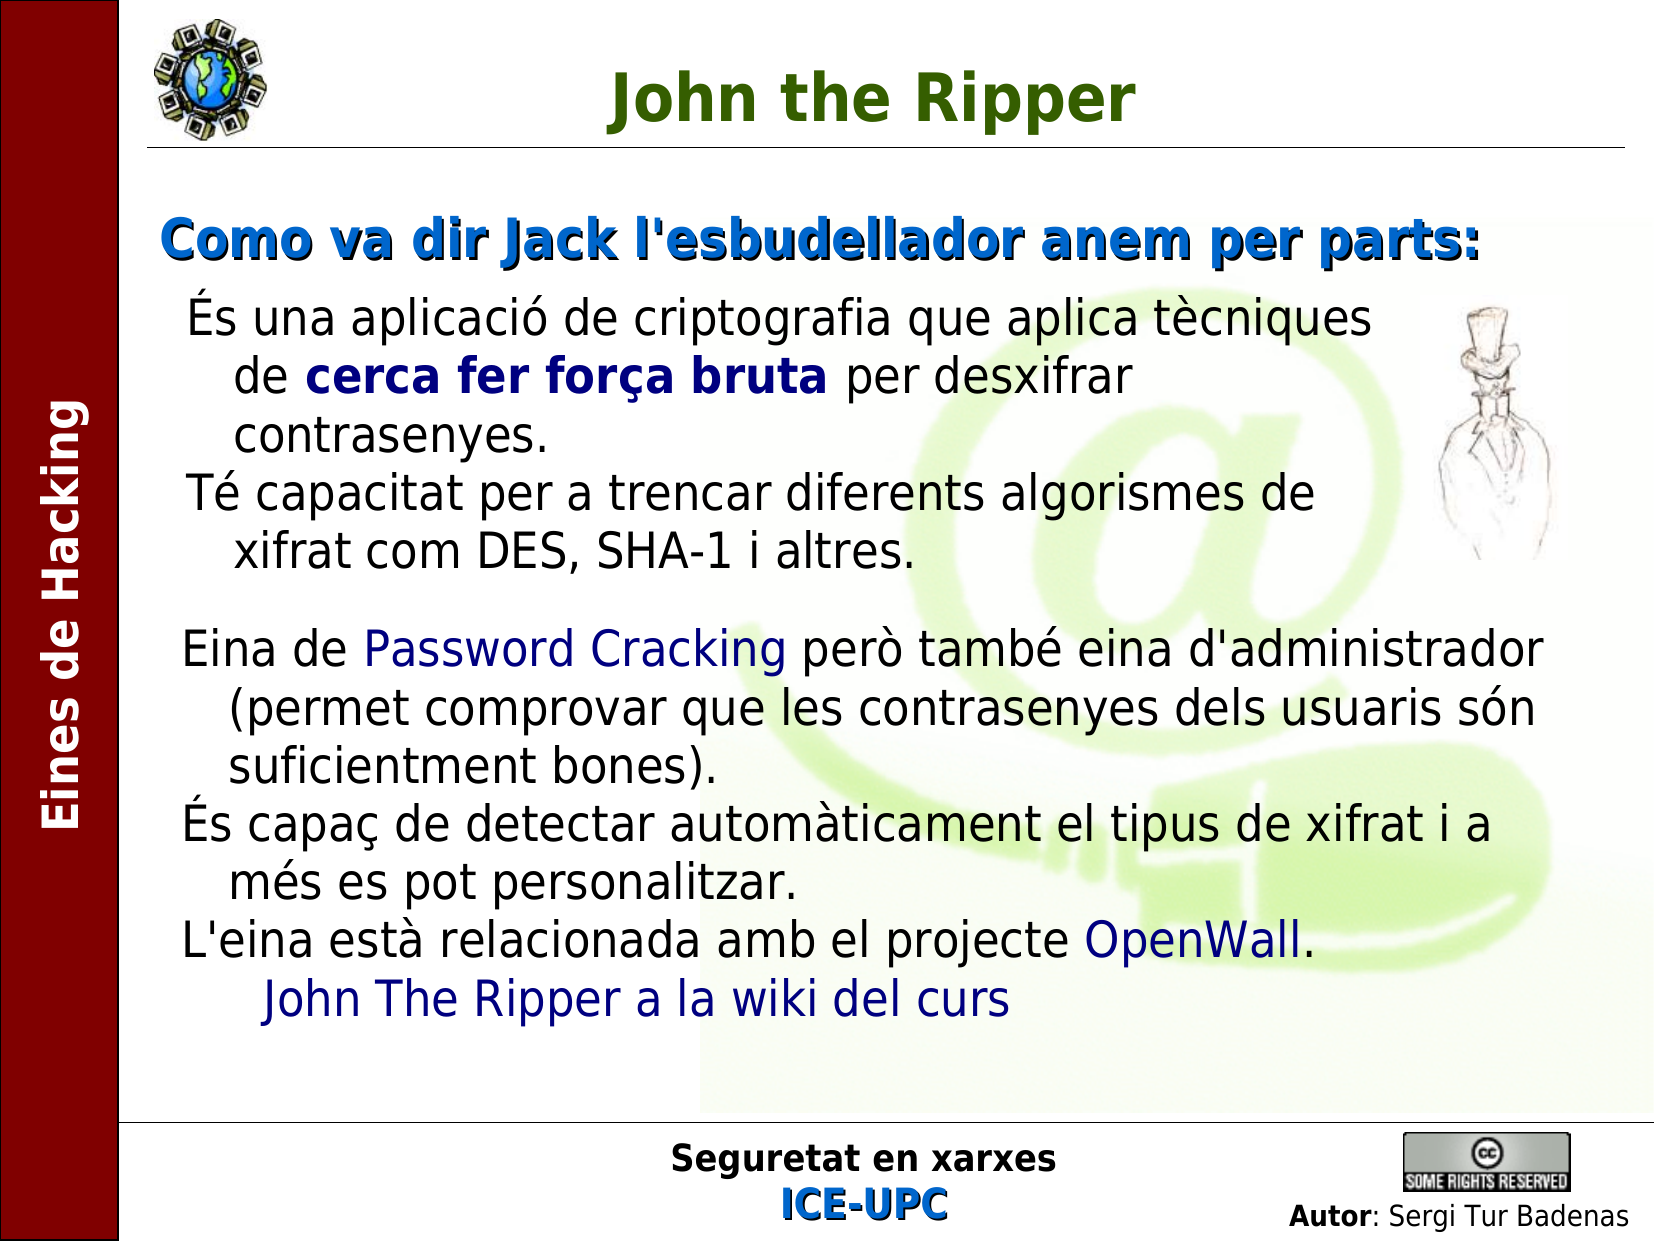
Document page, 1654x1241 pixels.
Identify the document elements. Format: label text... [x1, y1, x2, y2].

picture [1403, 1132, 1571, 1192]
picture [154, 19, 268, 56]
text_box És una aplicació de criptografia que aplica tècniques de cerca fer força bruta per desxifrar contrasenyes. Té capacitat per a trencar diferents algorismes de xifrat com DES, SHA-1 i altres. [76, 281, 1426, 612]
text_box Eina de Password Cracking però també eina d'administrador (permet comprovar que les contrasenyes dels usuaris són suficientment bones). És capaç de detectar automàticament el tipus de xifrat i a més es pot personalitzar. L'eina està relacionada amb el projecte OpenWall. John The Ripper a la wiki del curs [72, 612, 1613, 1036]
list Como va dir Jack l'esbudellador anem per parts: [141, 207, 1630, 313]
title John the Ripper [129, 56, 1619, 141]
picture [700, 217, 1654, 1113]
